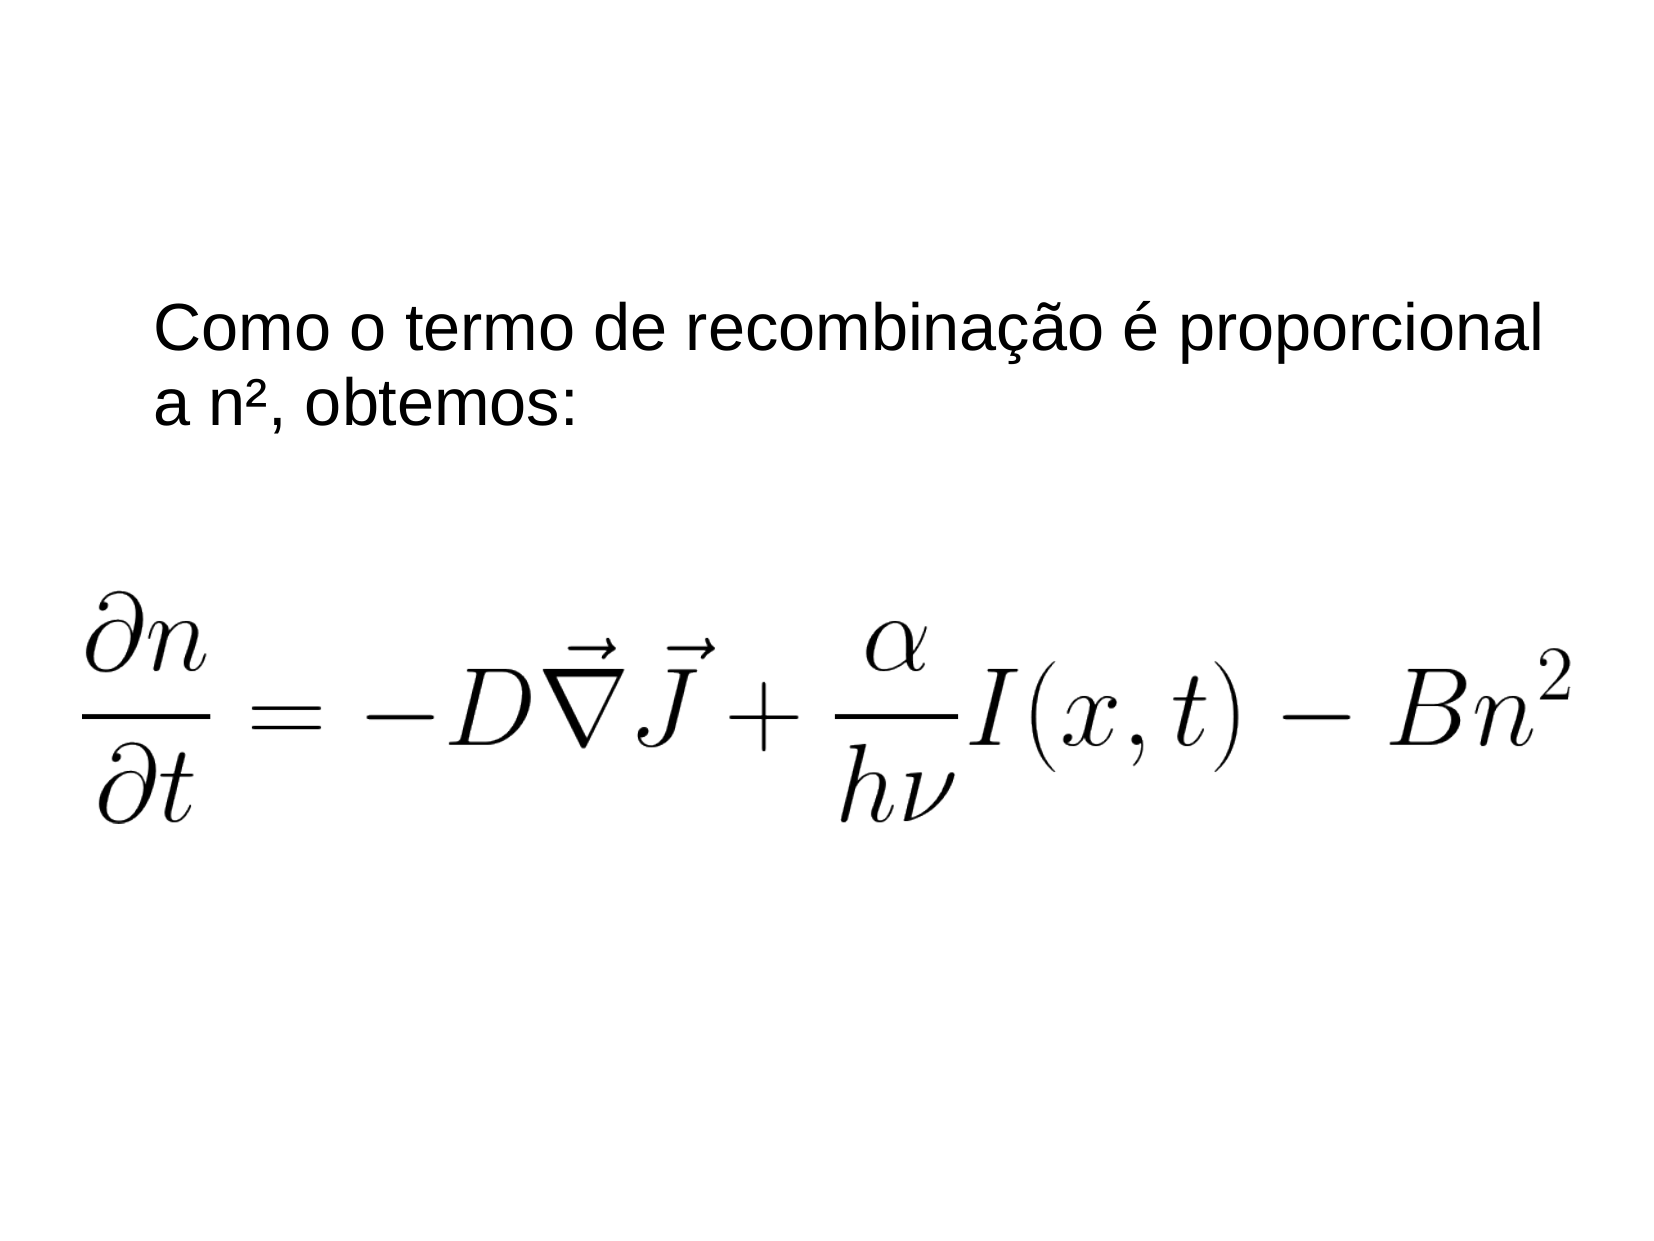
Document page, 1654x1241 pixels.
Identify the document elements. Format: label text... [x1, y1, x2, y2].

picture [82, 590, 1571, 824]
list Como o termo de recombinação é proporcional a n², obtemos: [82, 290, 1571, 590]
